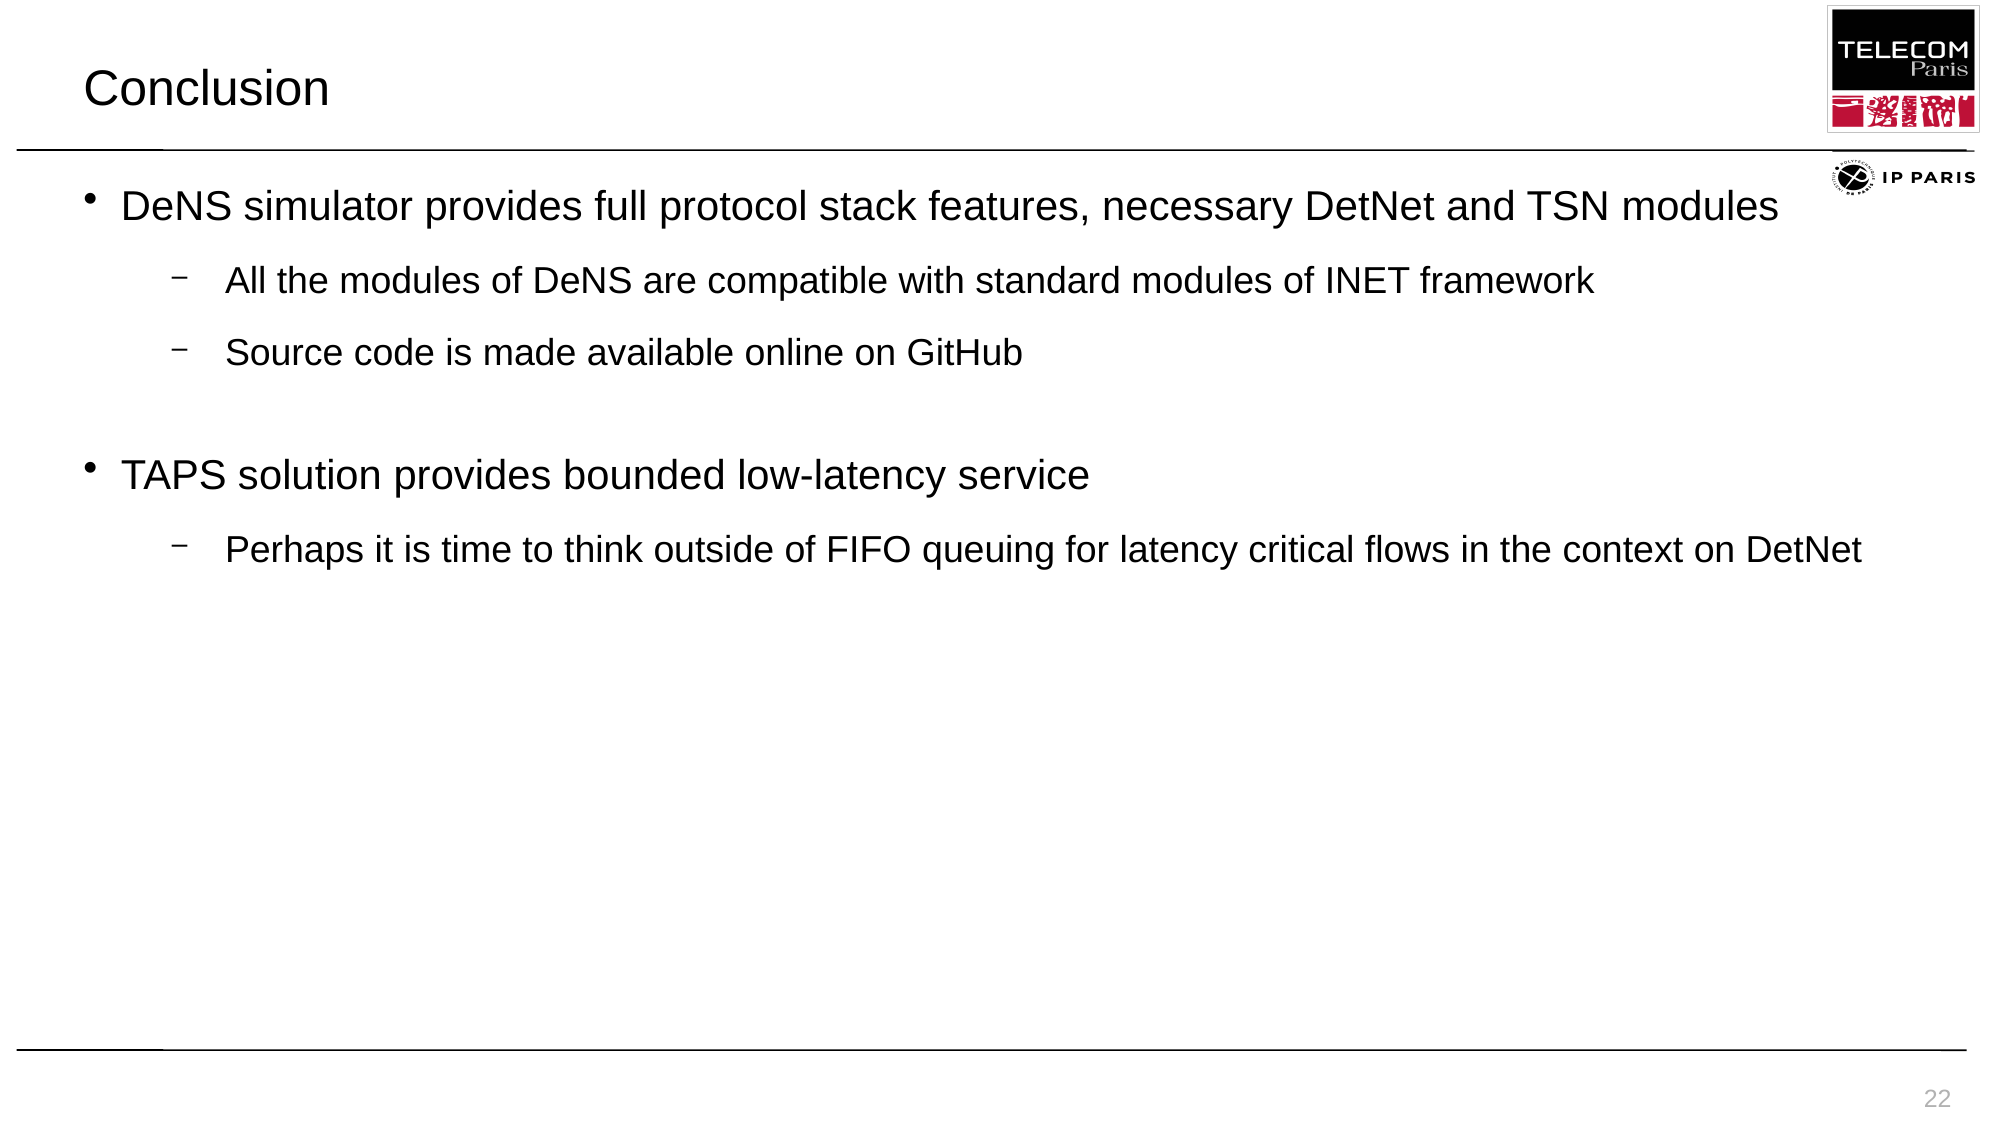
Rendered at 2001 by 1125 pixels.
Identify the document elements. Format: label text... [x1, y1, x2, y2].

list DeNS simulator provides full protocol stack features, necessary DetNet and TSN modules All the modules of DeNS are compatible with standard modules of INET framework Source code is made available online on GitHub TAPS solution provides bounded low-latency service Perhaps it is time to think outside of FIFO queuing for latency critical flows in the context on DetNet [83, 174, 1933, 1049]
title Conclusion [83, 13, 1933, 153]
picture [1810, 0, 2000, 207]
slide_number <number> [1485, 1067, 1967, 1125]
